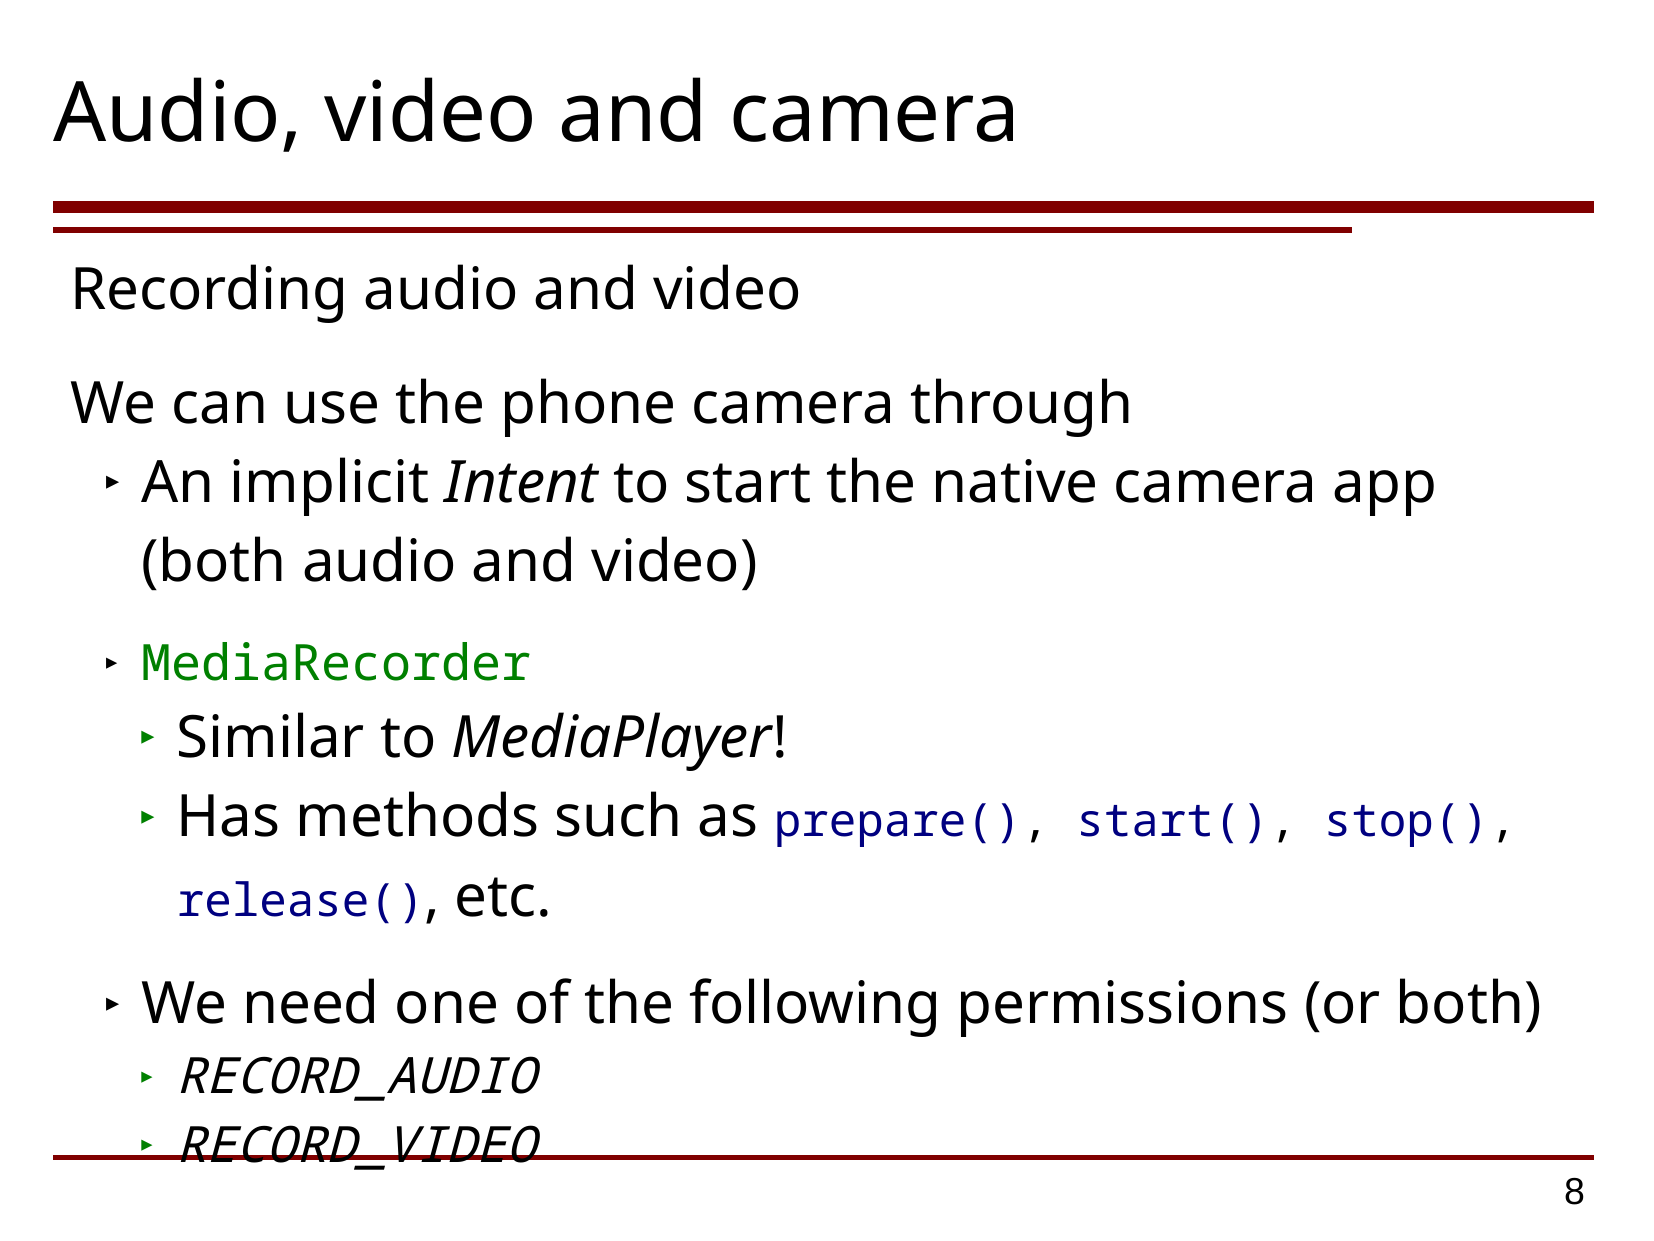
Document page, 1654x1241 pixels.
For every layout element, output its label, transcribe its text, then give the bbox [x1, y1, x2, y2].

text_box <número> [35, 1163, 1654, 1221]
subtitle Audio, video and camera [53, 48, 1542, 172]
text_box Recording audio and video We can use the phone camera through An implicit Intent to start the native camera app (both audio and video) MediaRecorder Similar to MediaPlayer! Has methods such as prepare(), start(), stop(), release(), etc. We need one of the following permissions (or both) RECORD_AUDIO RECORD_VIDEO [55, 240, 1539, 1157]
